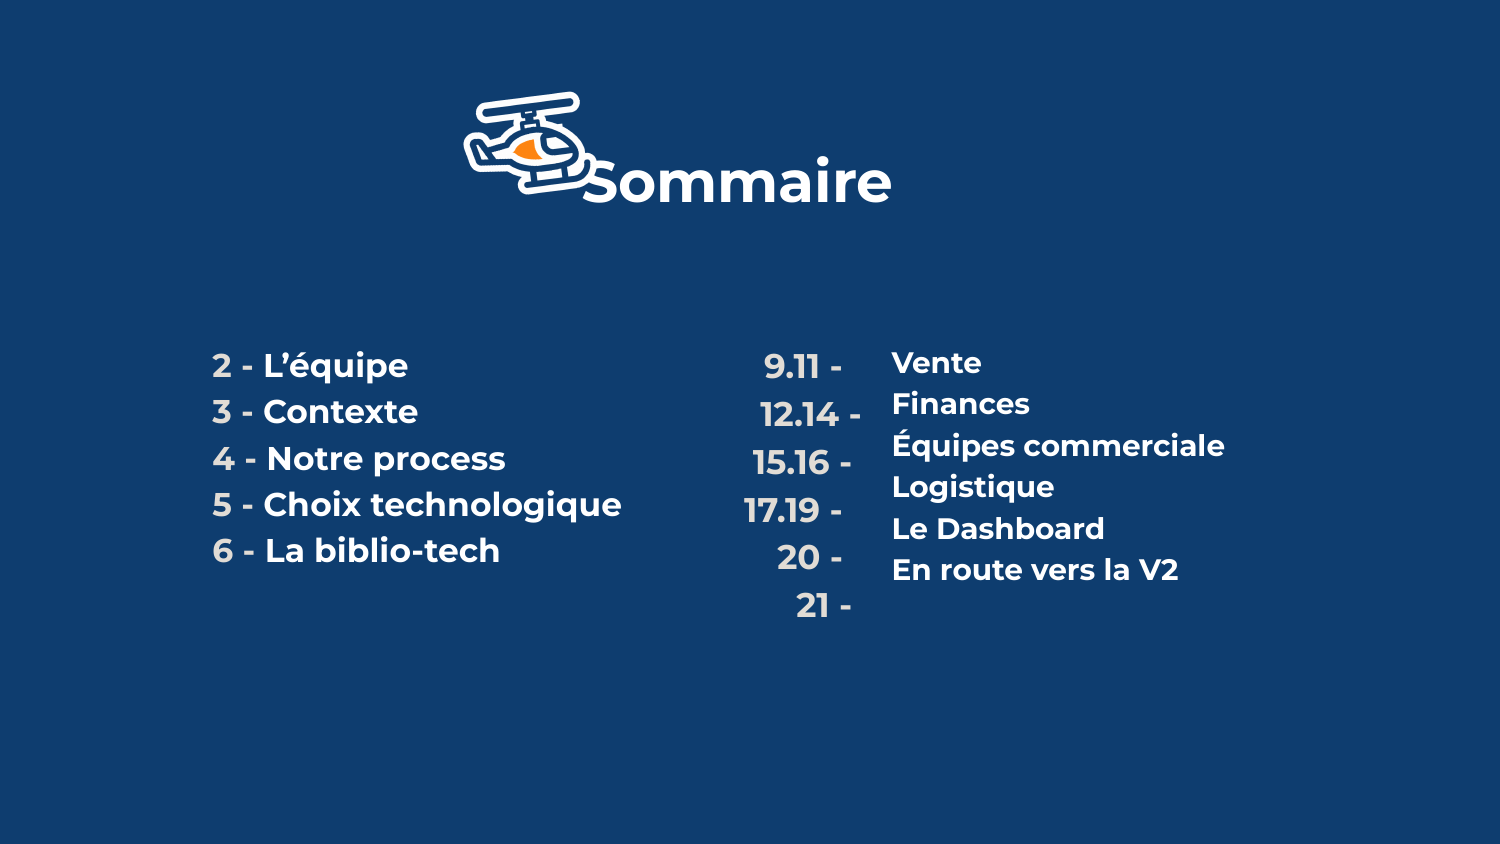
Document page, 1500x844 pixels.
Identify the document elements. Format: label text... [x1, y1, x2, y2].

title 9.11 - 12.14 - 15.16 - 17.19 - 20 - 21 - [710, 324, 877, 643]
title 2 - L’équipe 3 - Contexte 4 - Notre process 5 - Choix technologique 6 - La biblio-tech [197, 324, 696, 587]
title Sommaire [356, 130, 1120, 236]
picture [458, 89, 600, 202]
title Vente Finances Équipes commerciale Logistique Le Dashboard En route vers la V2 [876, 324, 1434, 604]
